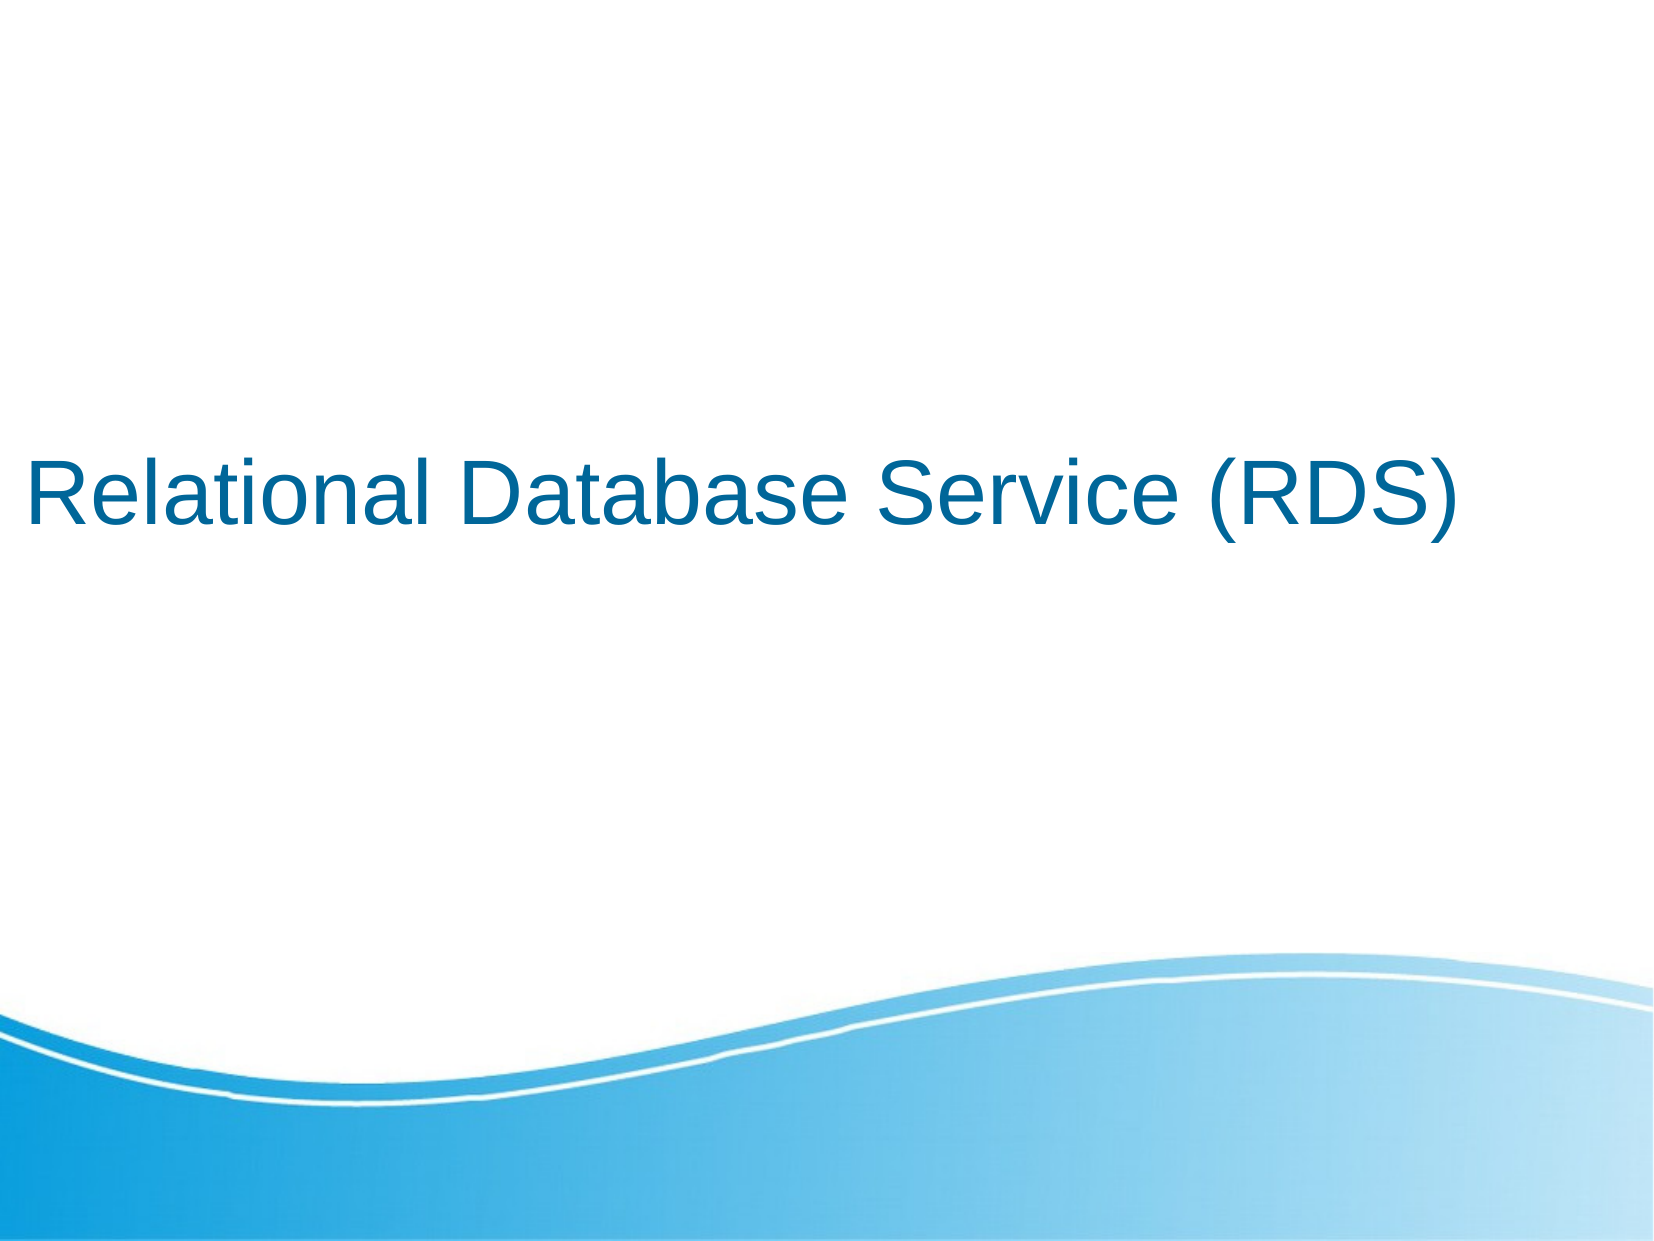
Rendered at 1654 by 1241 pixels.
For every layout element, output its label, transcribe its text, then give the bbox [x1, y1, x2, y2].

title Relational Database Service (RDS) [0, 384, 1489, 592]
